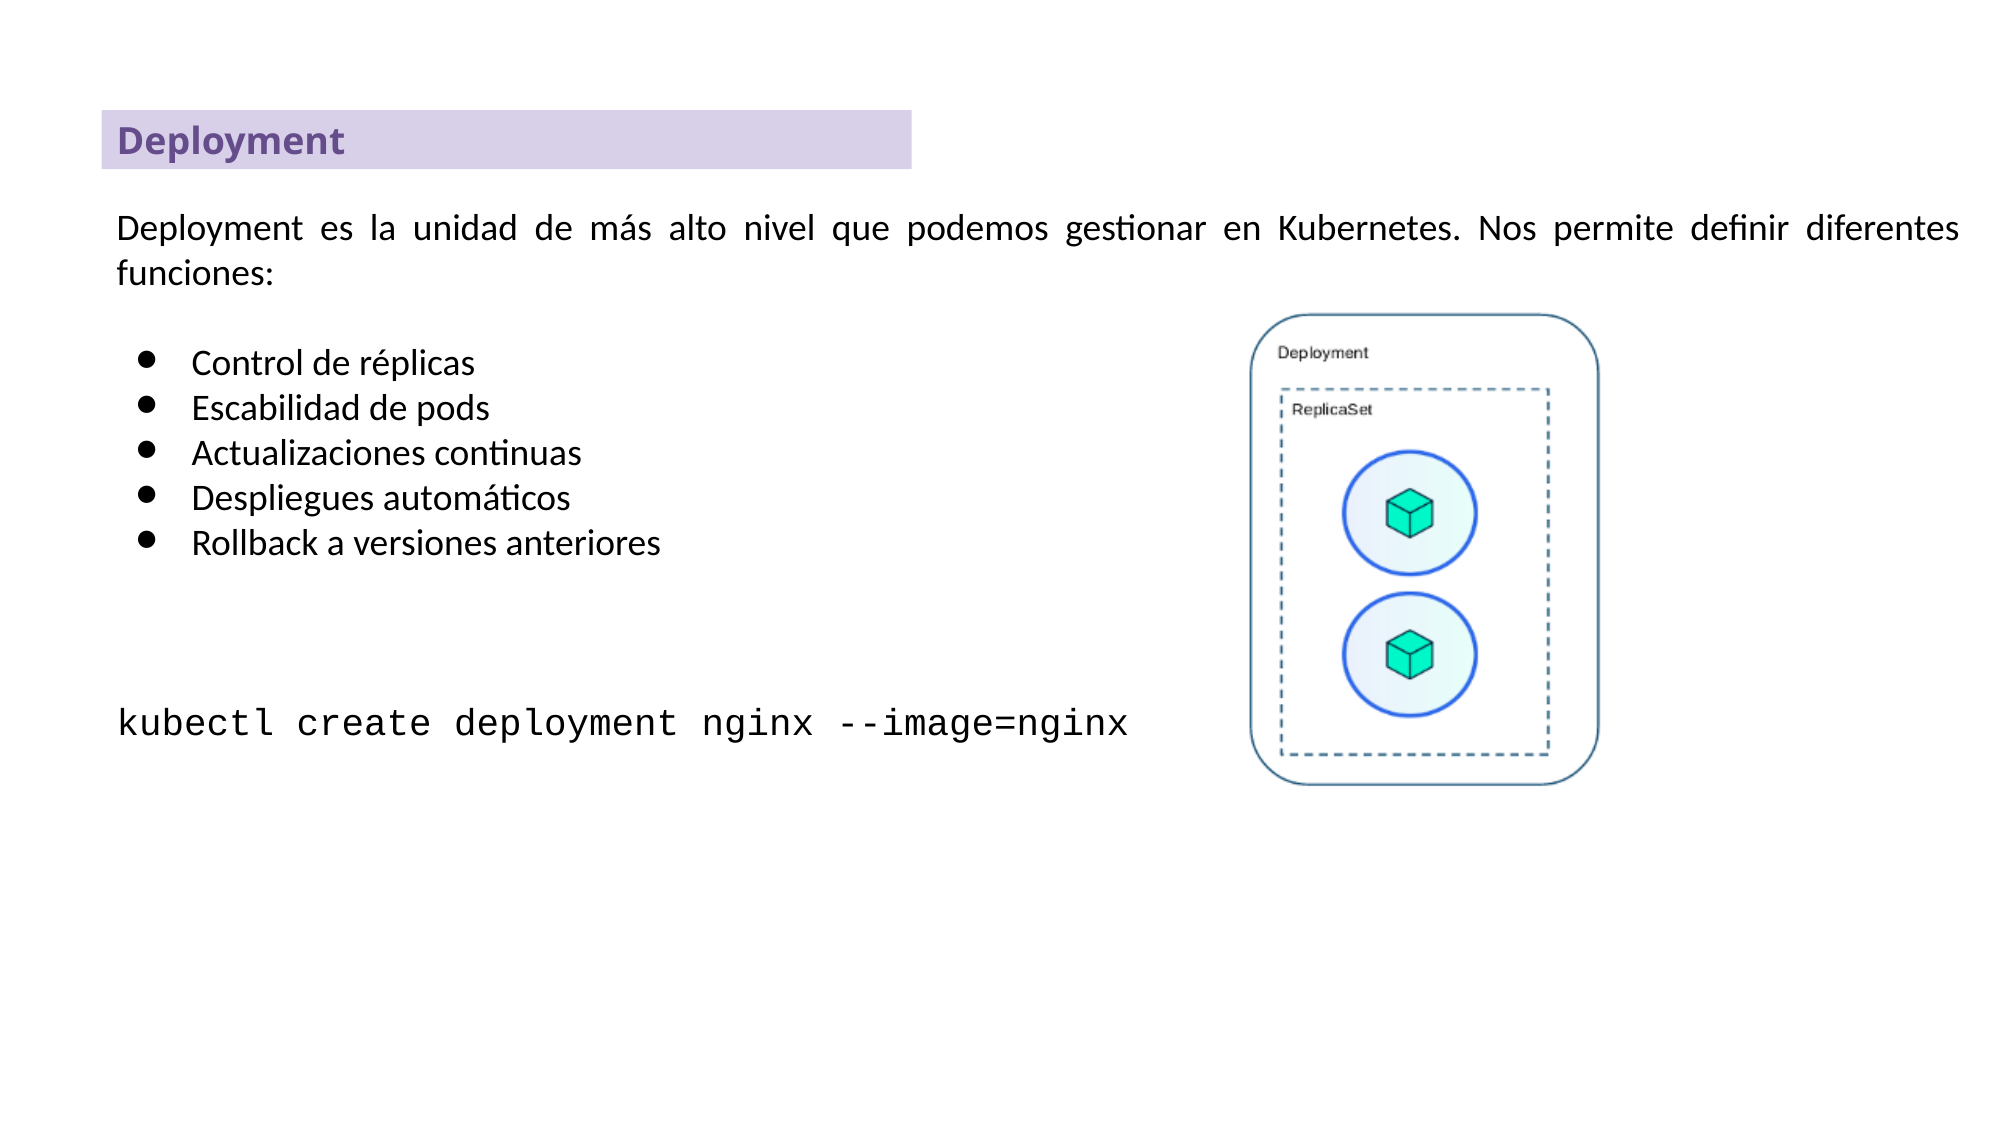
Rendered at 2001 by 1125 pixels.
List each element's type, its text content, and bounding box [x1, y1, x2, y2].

picture [1228, 288, 1619, 808]
text_box Deployment es la unidad de más alto nivel que podemos gestionar en Kubernetes. Nos permite definir diferentes funciones: Control de réplicas Escabilidad de pods Actualizaciones continuas Despliegues automáticos Rollback a versiones anteriores kubectl create deployment nginx --image=nginx [101, 195, 1977, 901]
text_box Deployment [101, 110, 912, 170]
